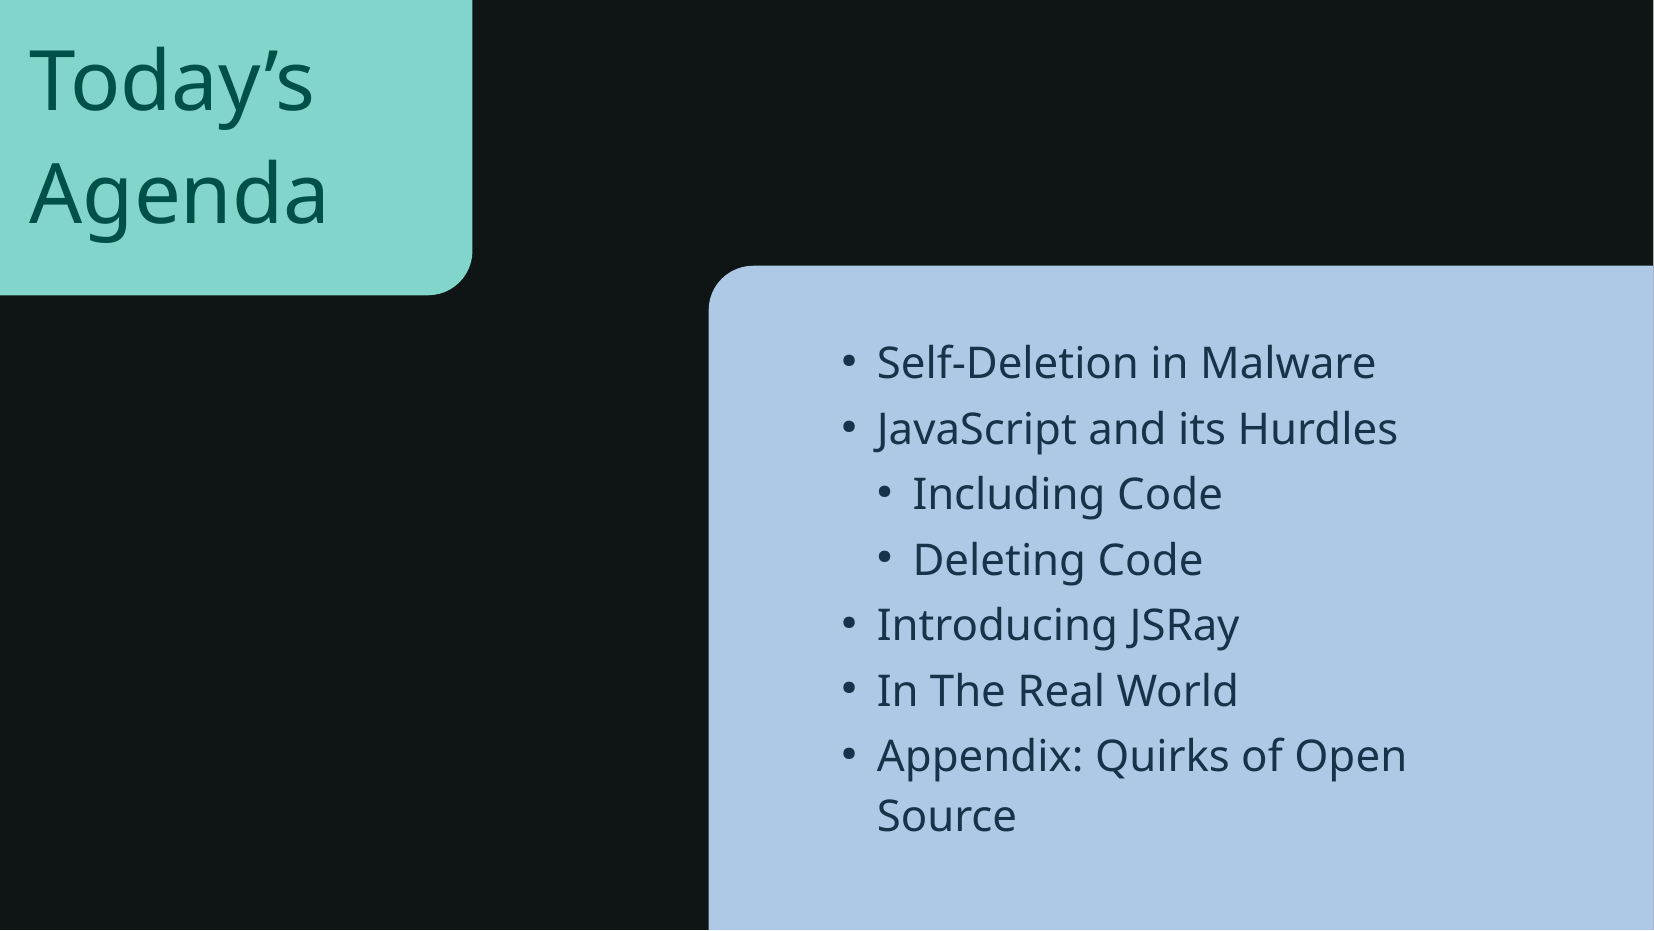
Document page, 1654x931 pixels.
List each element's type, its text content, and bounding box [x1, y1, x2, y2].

text_box Self-Deletion in Malware JavaScript and its Hurdles Including Code Deleting Code Introducing JSRay In The Real World Appendix: Quirks of Open Source [826, 324, 1536, 801]
title Today’s Agenda [29, 4, 414, 266]
text_box [0, 0, 473, 296]
text_box [708, 265, 1654, 931]
